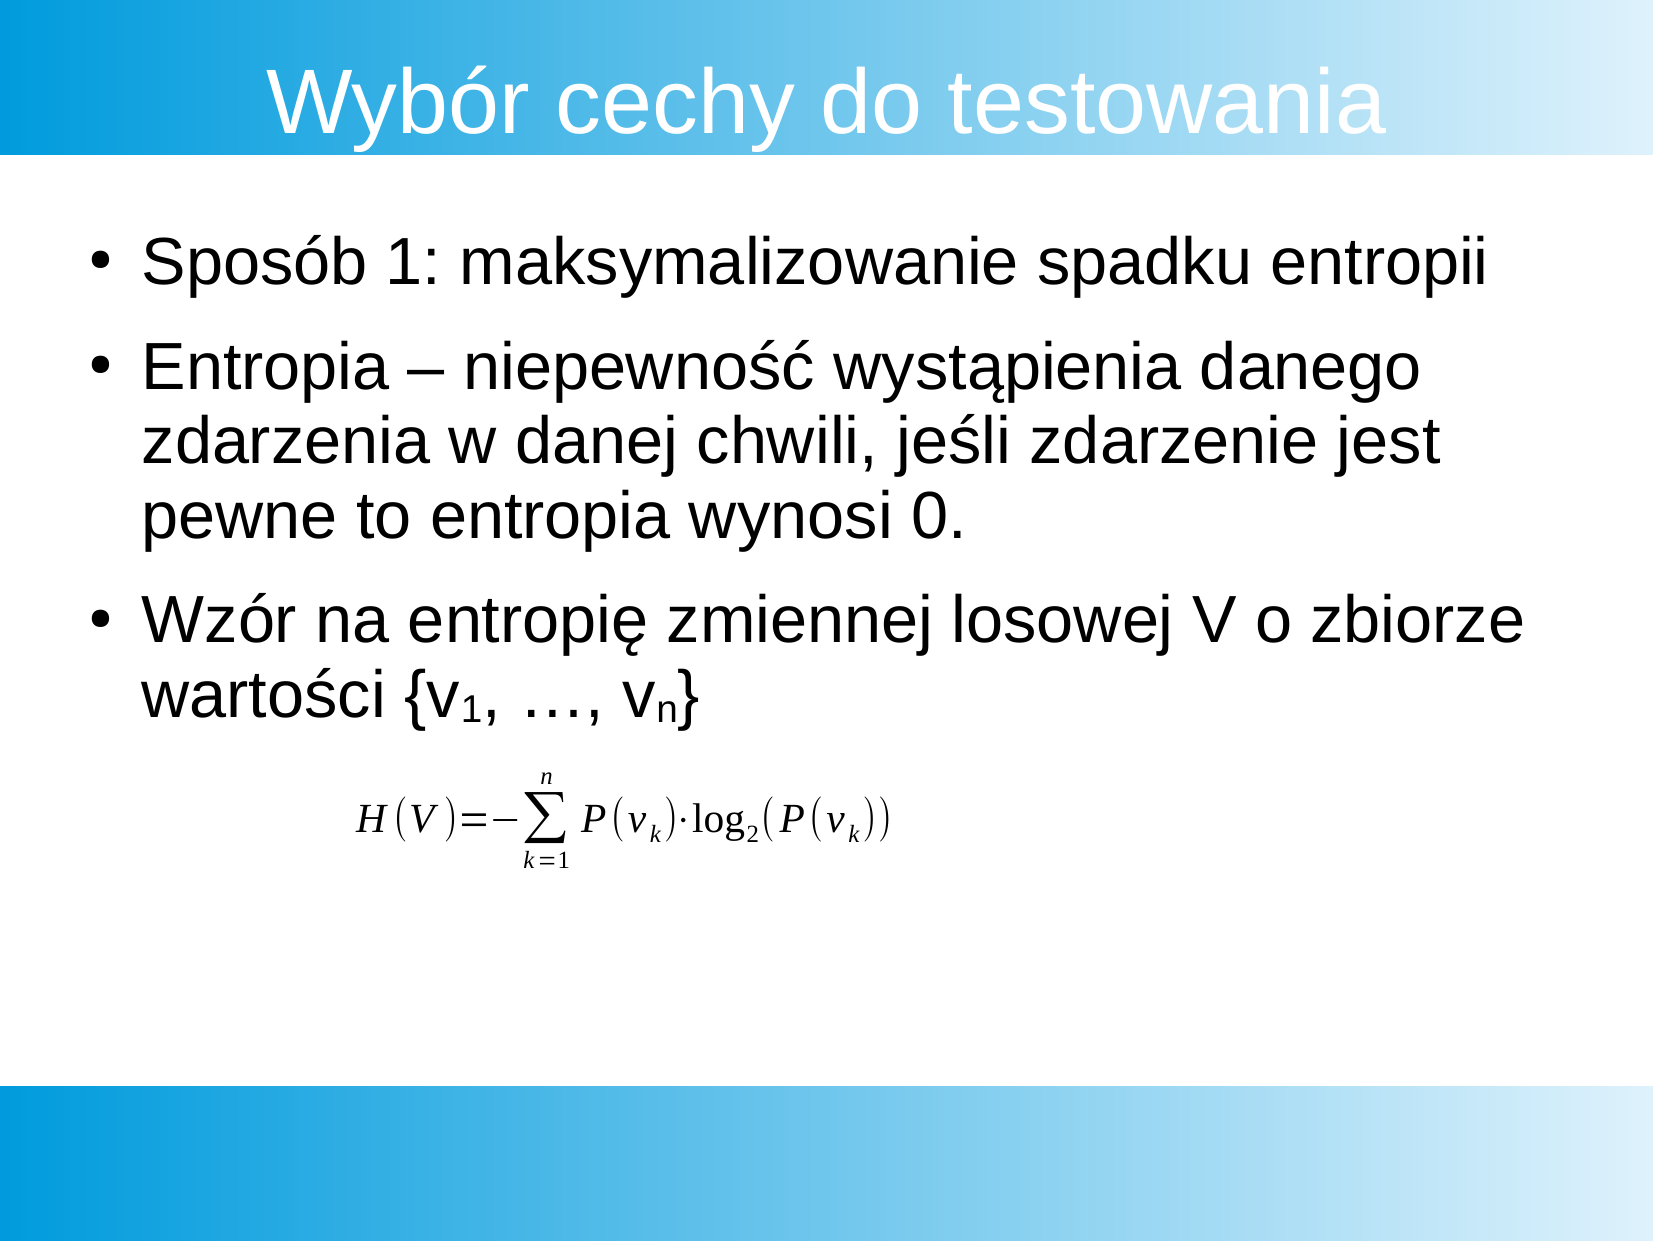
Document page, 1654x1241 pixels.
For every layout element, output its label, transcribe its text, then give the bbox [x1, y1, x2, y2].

chart [348, 762, 1007, 875]
list Sposób 1: maksymalizowanie spadku entropii Entropia – niepewność wystąpienia danego zdarzenia w danej chwili, jeśli zdarzenie jest pewne to entropia wynosi 0. Wzór na entropię zmiennej losowej V o zbiorze wartości {v1, …, vn} [70, 224, 1584, 745]
title Wybór cechy do testowania [82, 49, 1571, 155]
